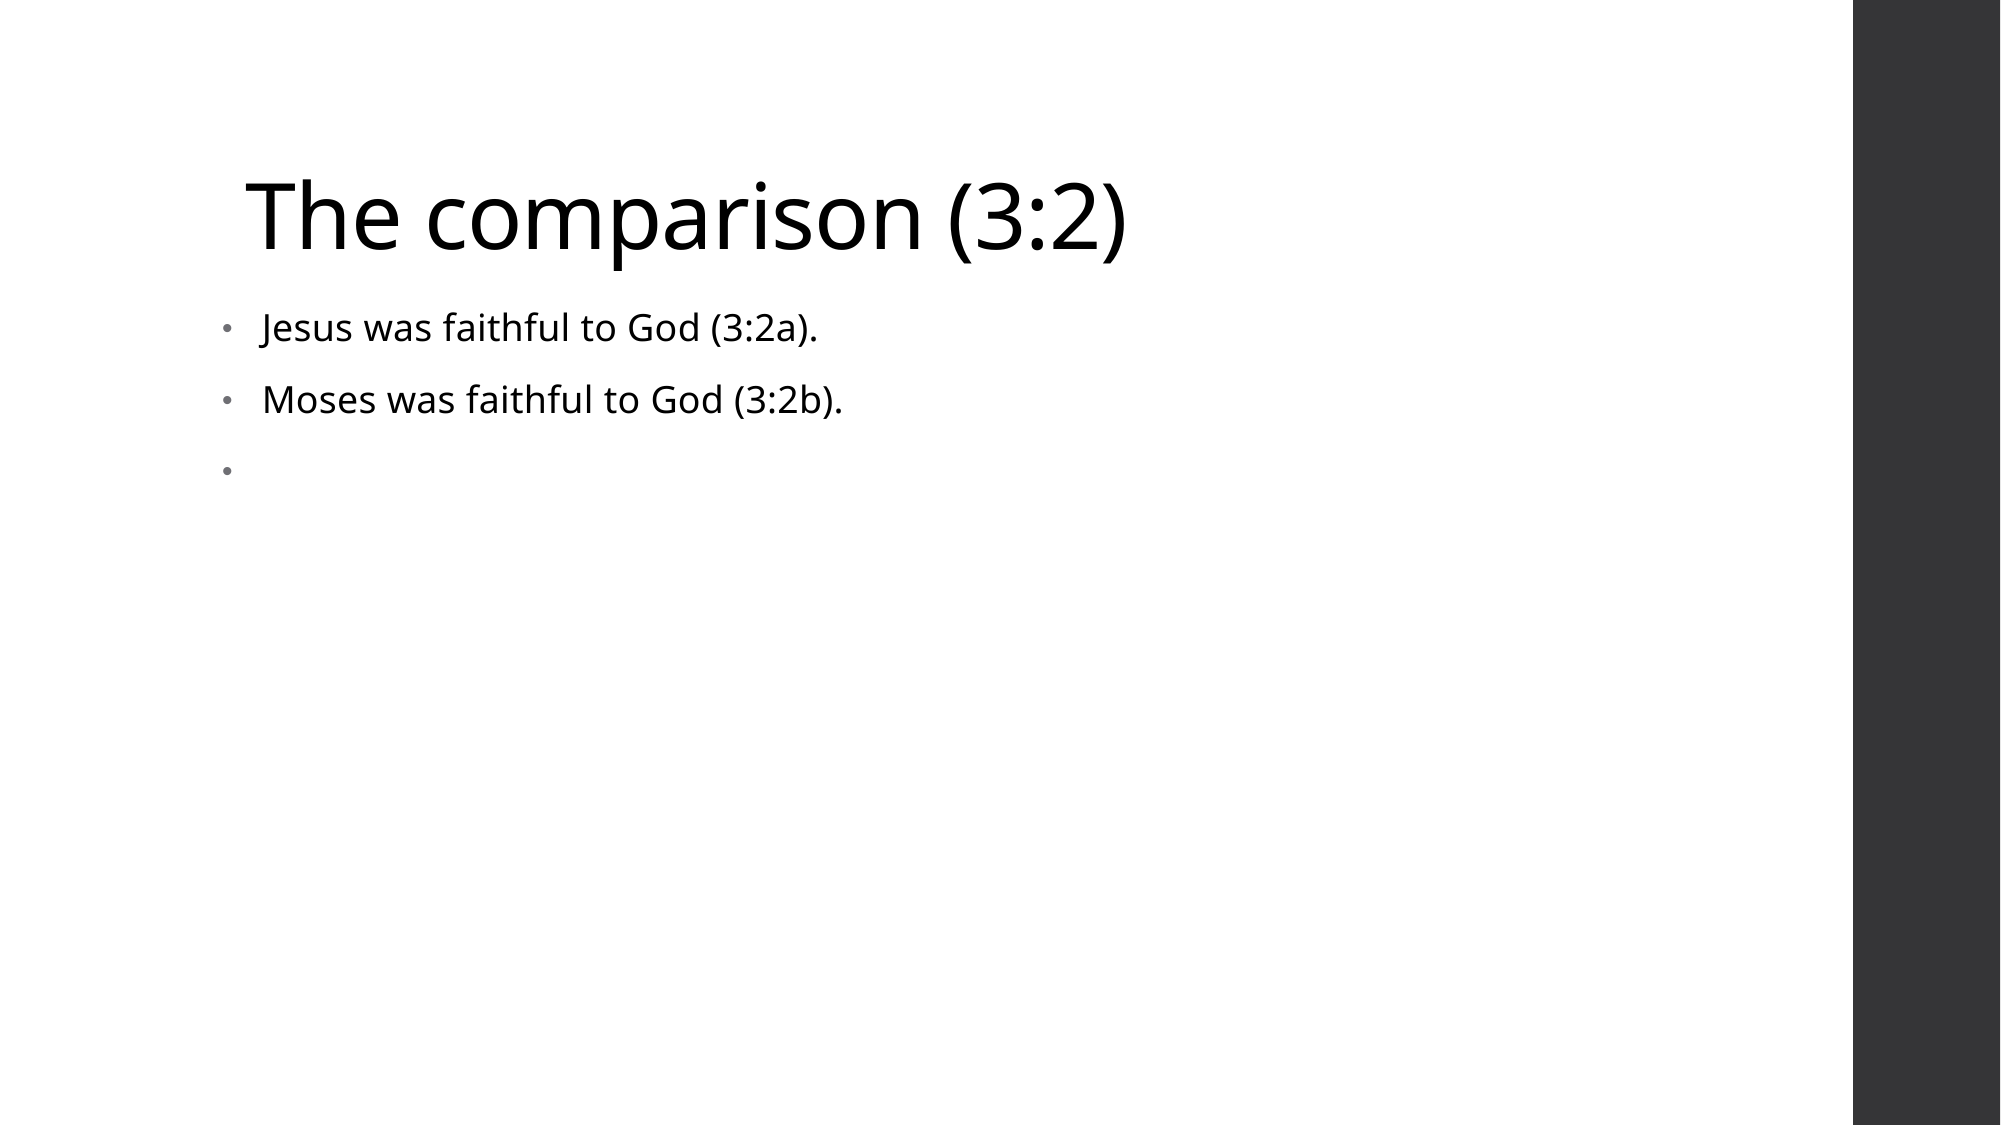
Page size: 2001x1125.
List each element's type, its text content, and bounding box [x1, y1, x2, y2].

title The comparison (3:2) [206, 60, 1797, 278]
list Jesus was faithful to God (3:2a). Moses was faithful to God (3:2b). [206, 299, 1617, 1014]
